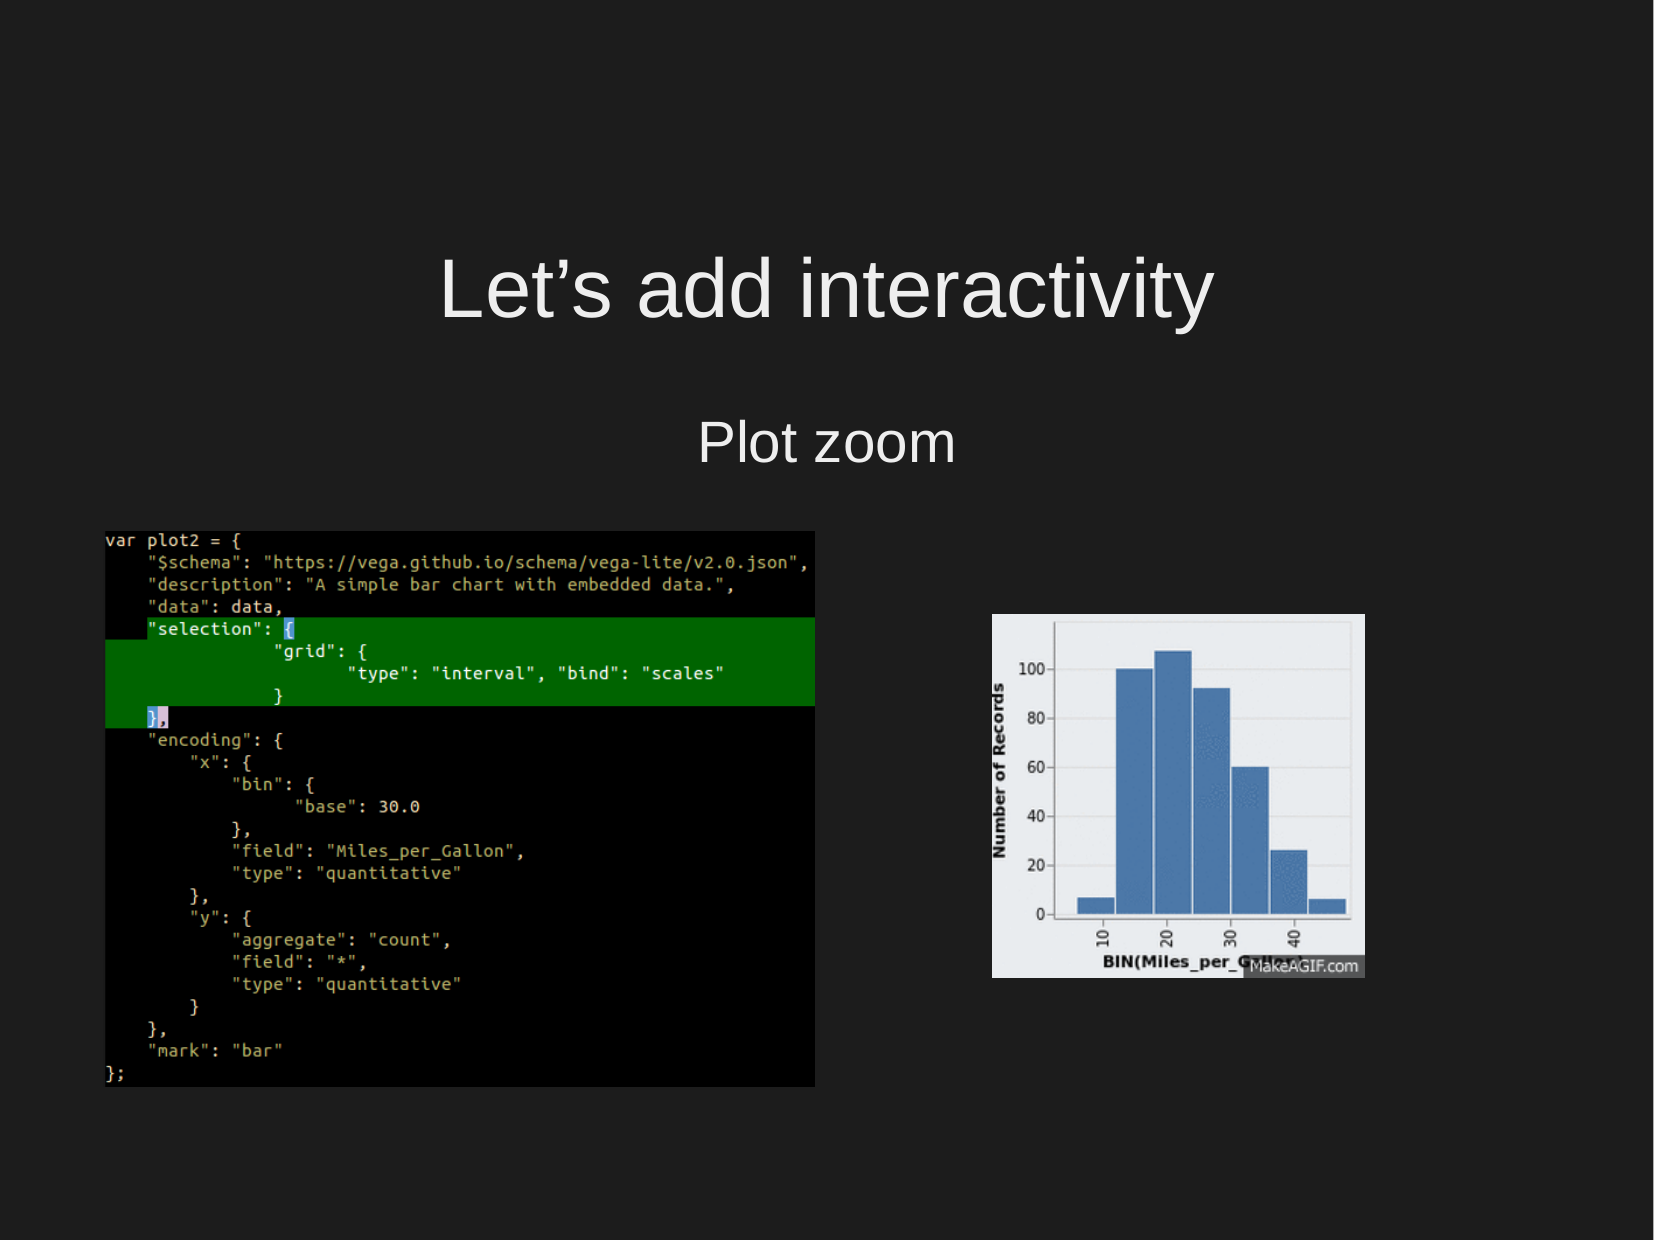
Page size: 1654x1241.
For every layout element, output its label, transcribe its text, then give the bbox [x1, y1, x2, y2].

picture [992, 614, 1365, 978]
picture [103, 531, 815, 1087]
text_box Let’s add interactivity Plot zoom [82, 24, 1572, 744]
